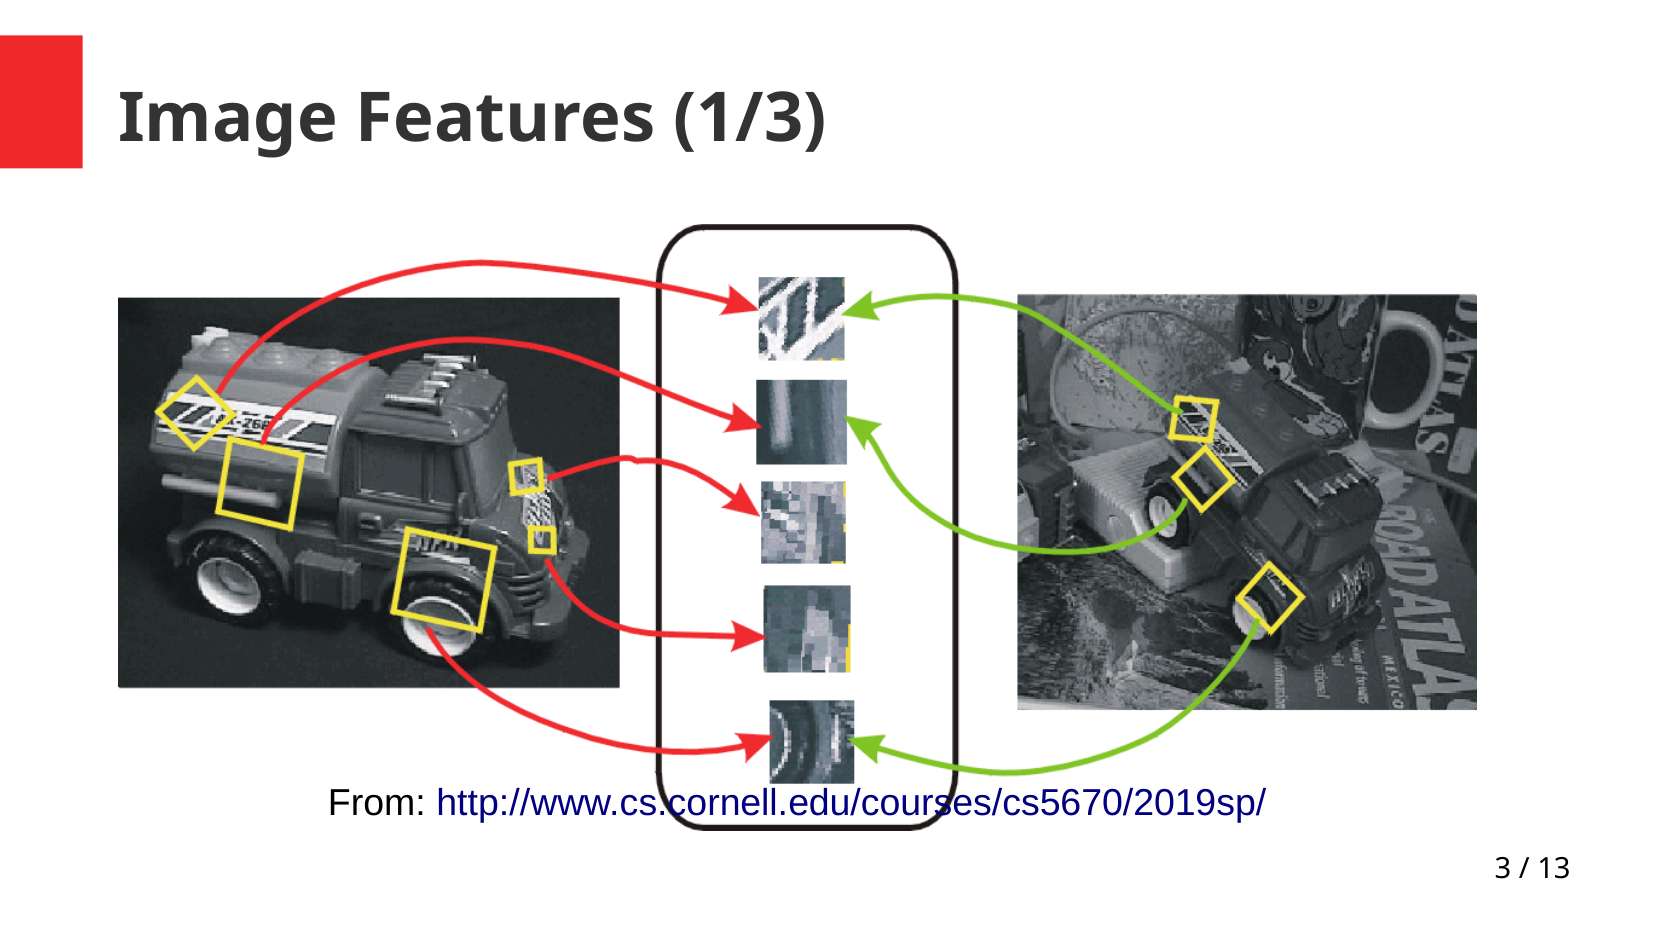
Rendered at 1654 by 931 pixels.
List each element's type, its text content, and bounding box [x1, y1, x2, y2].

picture [118, 224, 1477, 831]
title Image Features (1/3) [118, 37, 1571, 193]
